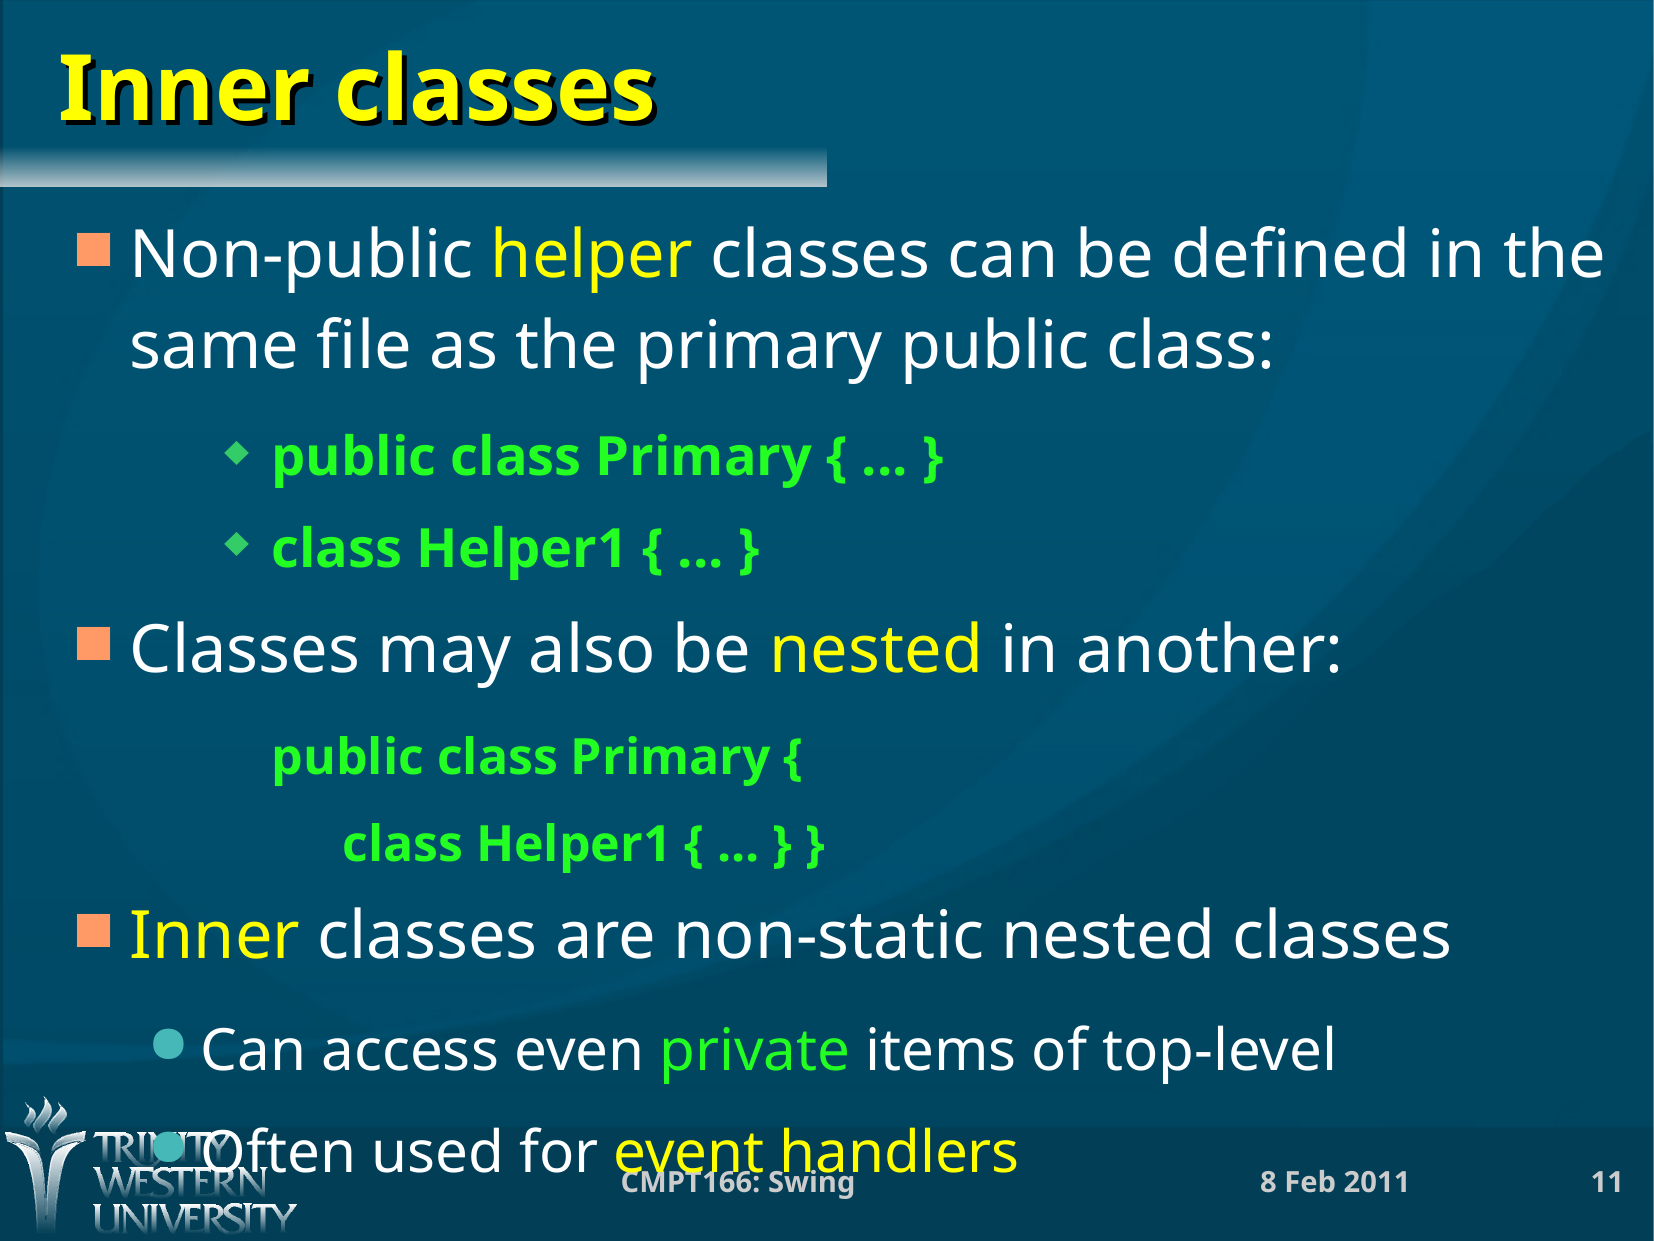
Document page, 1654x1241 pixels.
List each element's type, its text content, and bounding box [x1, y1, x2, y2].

list Non-public helper classes can be defined in the same file as the primary public class: public class Primary { ... } class Helper1 { ... } Classes may also be nested in another: public class Primary { class Helper1 { ... } } Inner classes are non-static nested classes Can access even private items of top-level Often used for event handlers [59, 206, 1625, 1073]
picture [38, 1227, 54, 1232]
title Inner classes [59, 19, 1595, 148]
